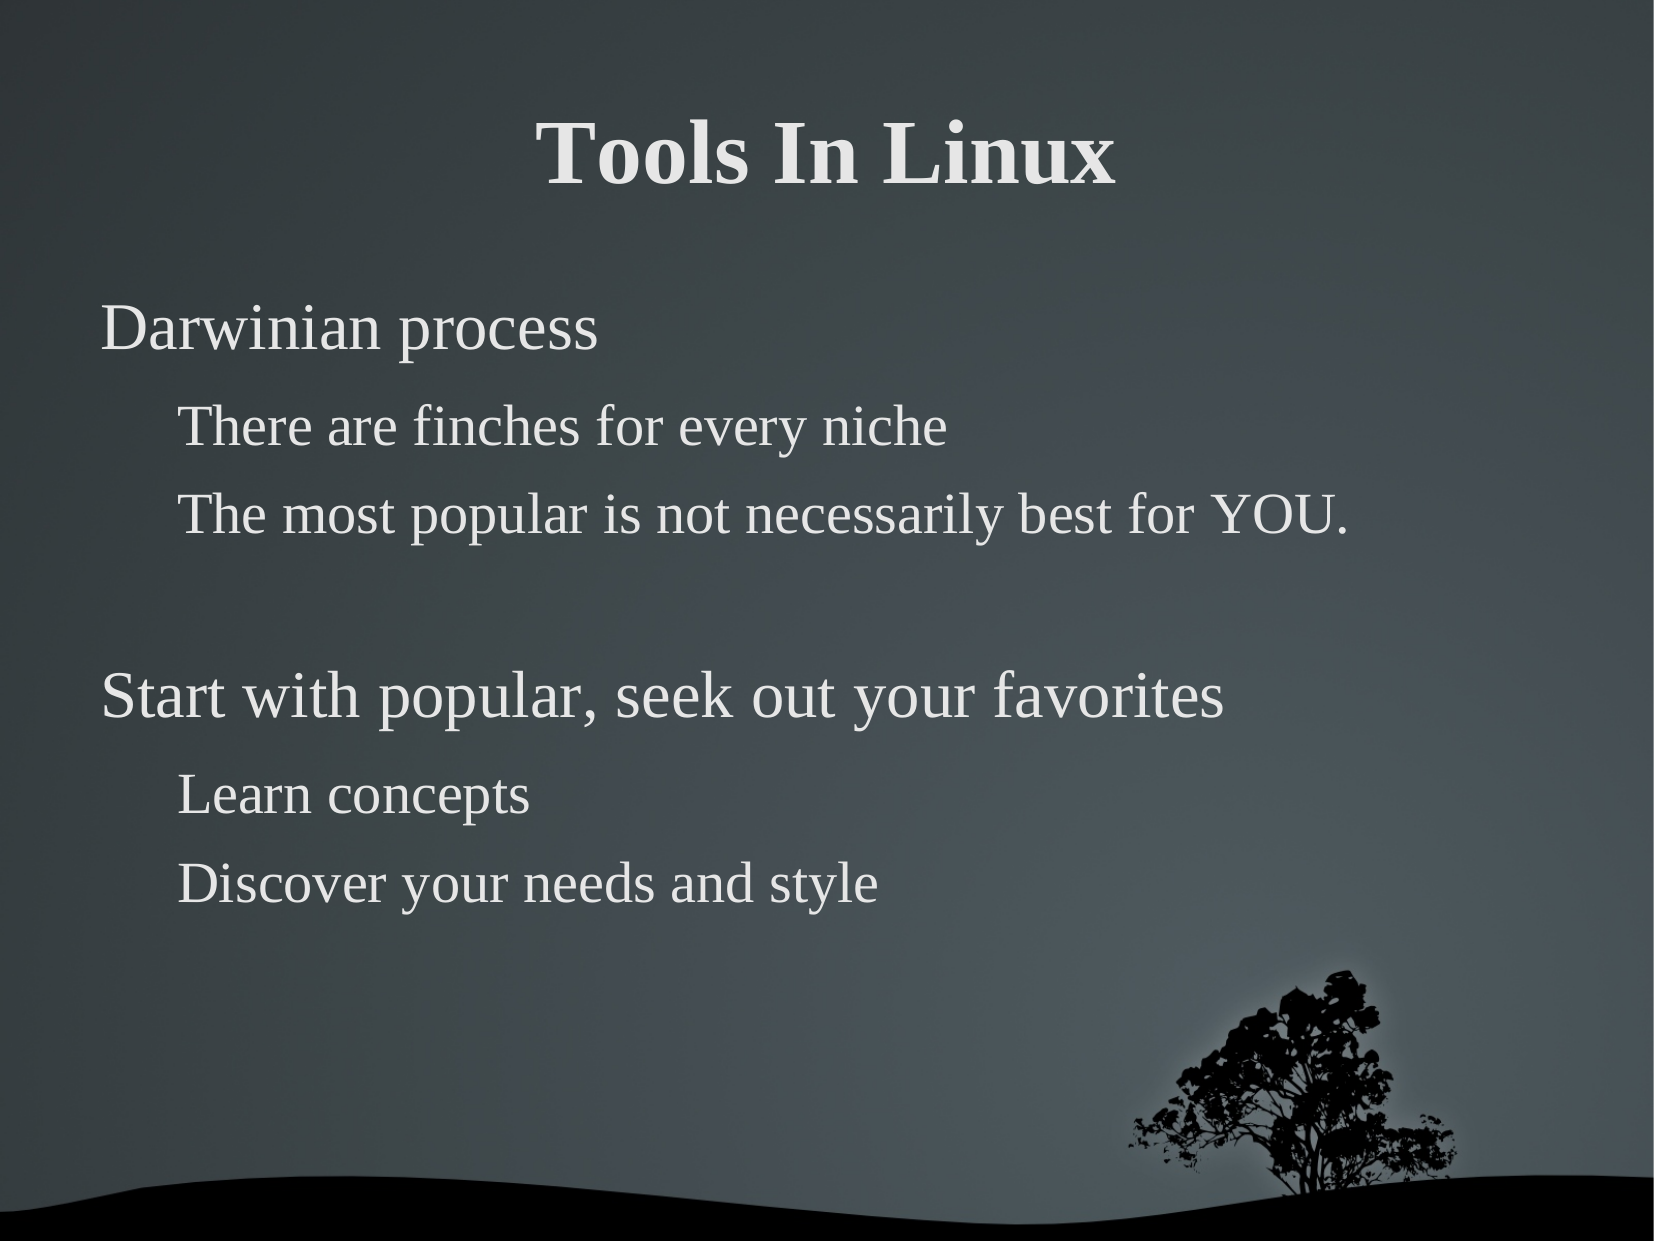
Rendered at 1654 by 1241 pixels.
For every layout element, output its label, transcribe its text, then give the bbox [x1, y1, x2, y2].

title Tools In Linux [82, 49, 1571, 257]
list Darwinian process There are finches for every niche The most popular is not necessarily best for YOU. Start with popular, seek out your favorites Learn concepts Discover your needs and style [82, 290, 1571, 1109]
picture [0, 0, 1654, 1241]
